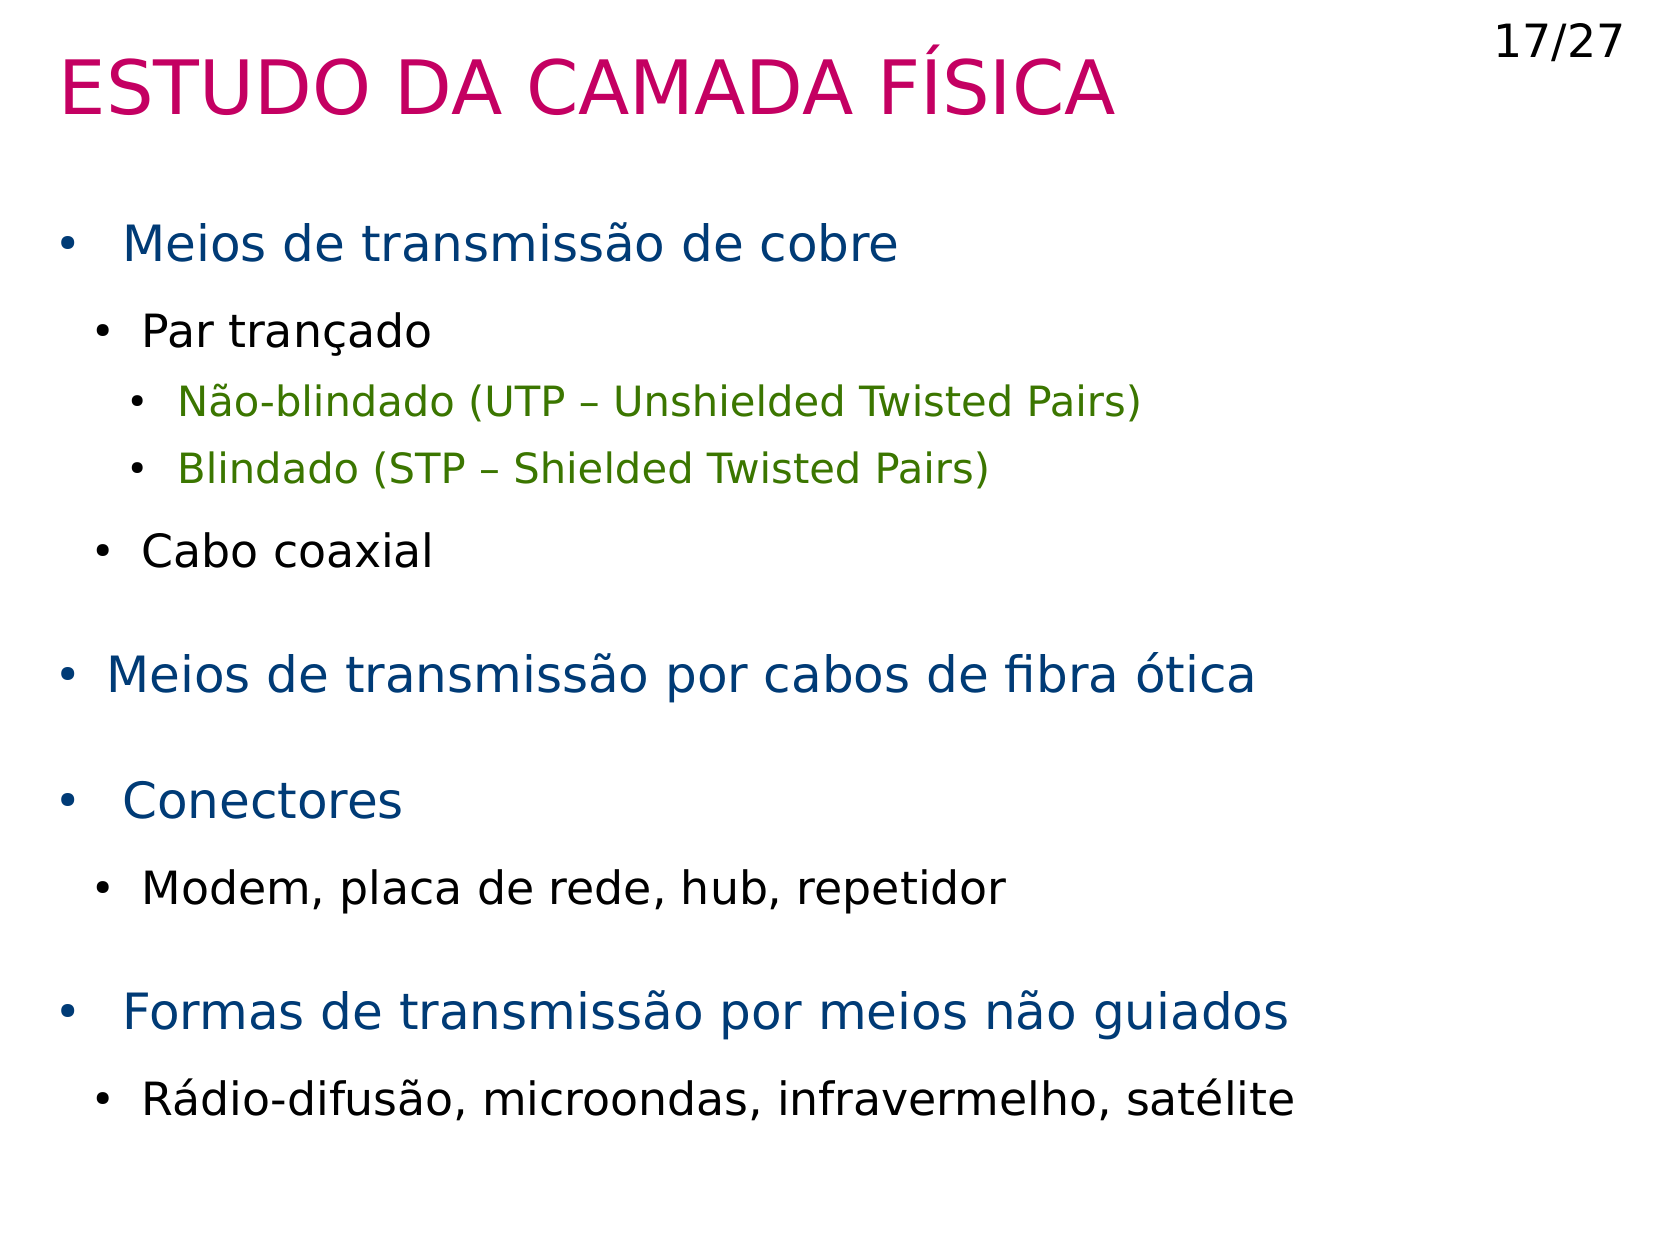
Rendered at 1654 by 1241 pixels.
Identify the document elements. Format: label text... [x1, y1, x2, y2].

title ESTUDO DA CAMADA FÍSICA [59, 29, 1625, 148]
list Meios de transmissão de cobre Par trançado Não-blindado (UTP – Unshielded Twisted Pairs) Blindado (STP – Shielded Twisted Pairs) Cabo coaxial Meios de transmissão por cabos de fibra ótica Conectores Modem, placa de rede, hub, repetidor Formas de transmissão por meios não guiados Rádio-difusão, microondas, infravermelho, satélite [59, 206, 1625, 1211]
